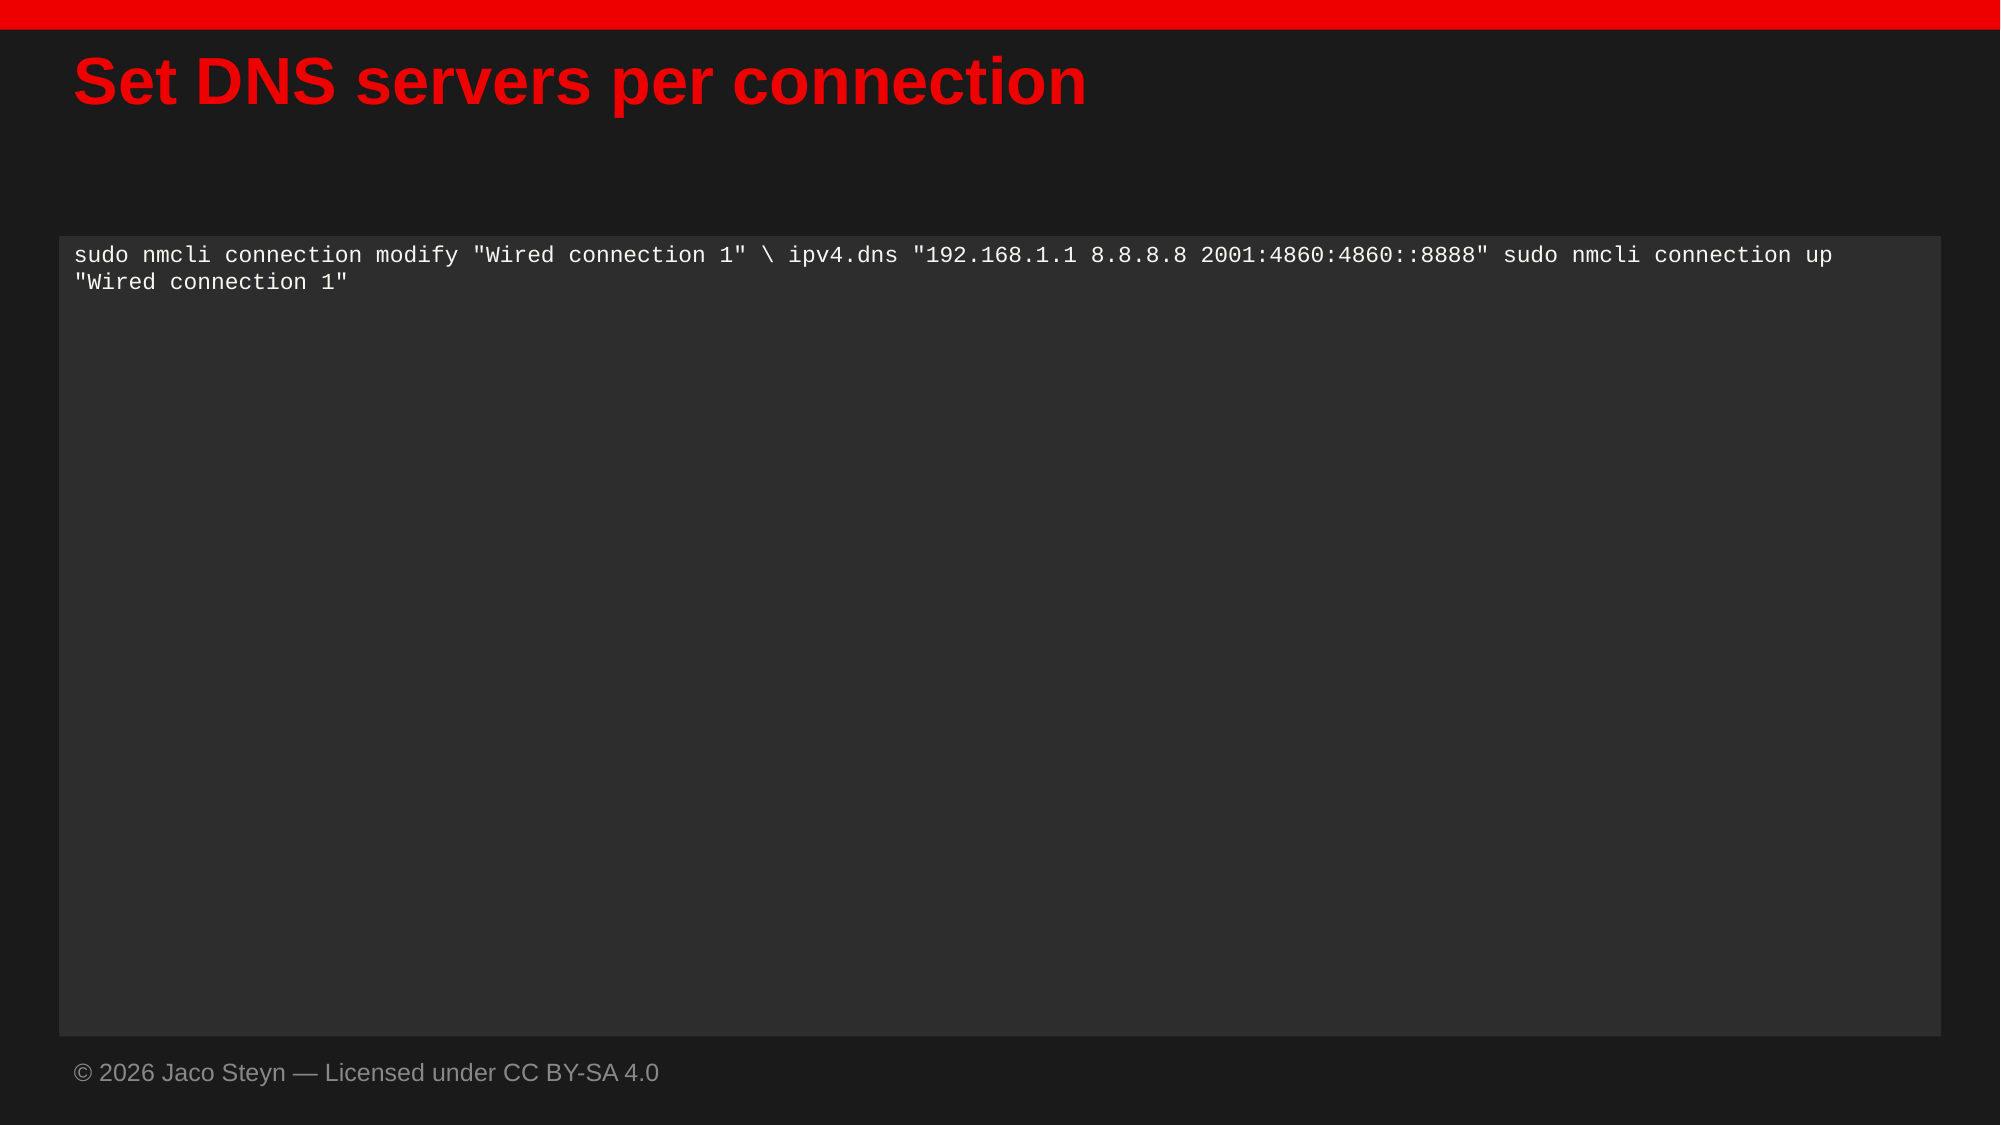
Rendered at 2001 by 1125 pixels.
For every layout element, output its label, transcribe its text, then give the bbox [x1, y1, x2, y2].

text_box © 2026 Jaco Steyn — Licensed under CC BY-SA 4.0 [59, 1051, 1942, 1093]
text_box [0, 0, 2001, 30]
text_box sudo nmcli connection modify "Wired connection 1" \ ipv4.dns "192.168.1.1 8.8.8.8 2001:4860:4860::8888" sudo nmcli connection up "Wired connection 1" [59, 236, 1942, 1037]
text_box Set DNS servers per connection [59, 36, 1942, 208]
